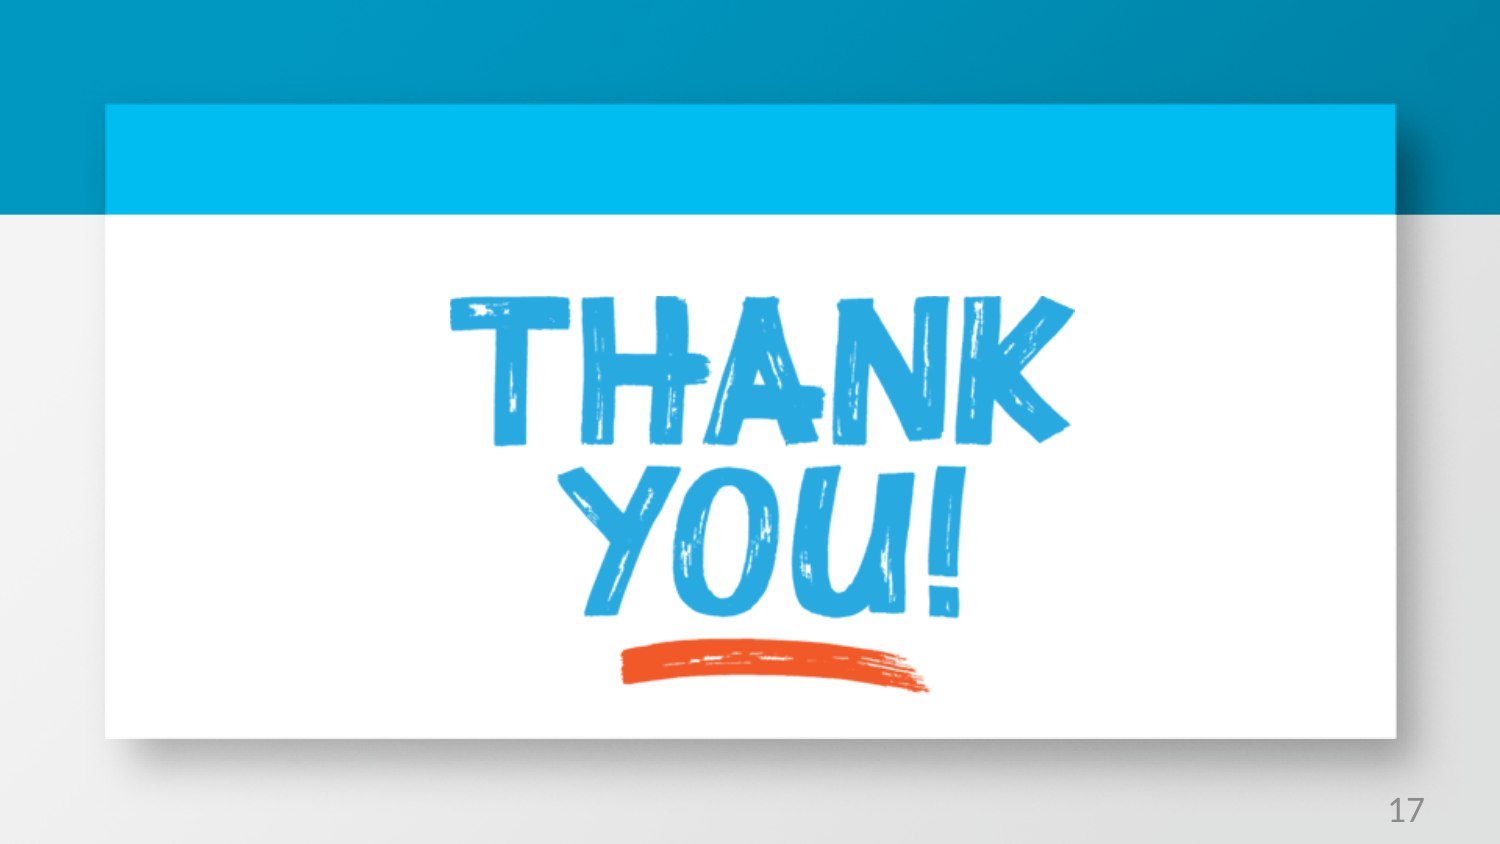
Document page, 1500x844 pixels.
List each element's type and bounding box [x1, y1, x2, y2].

picture [0, 215, 1500, 844]
